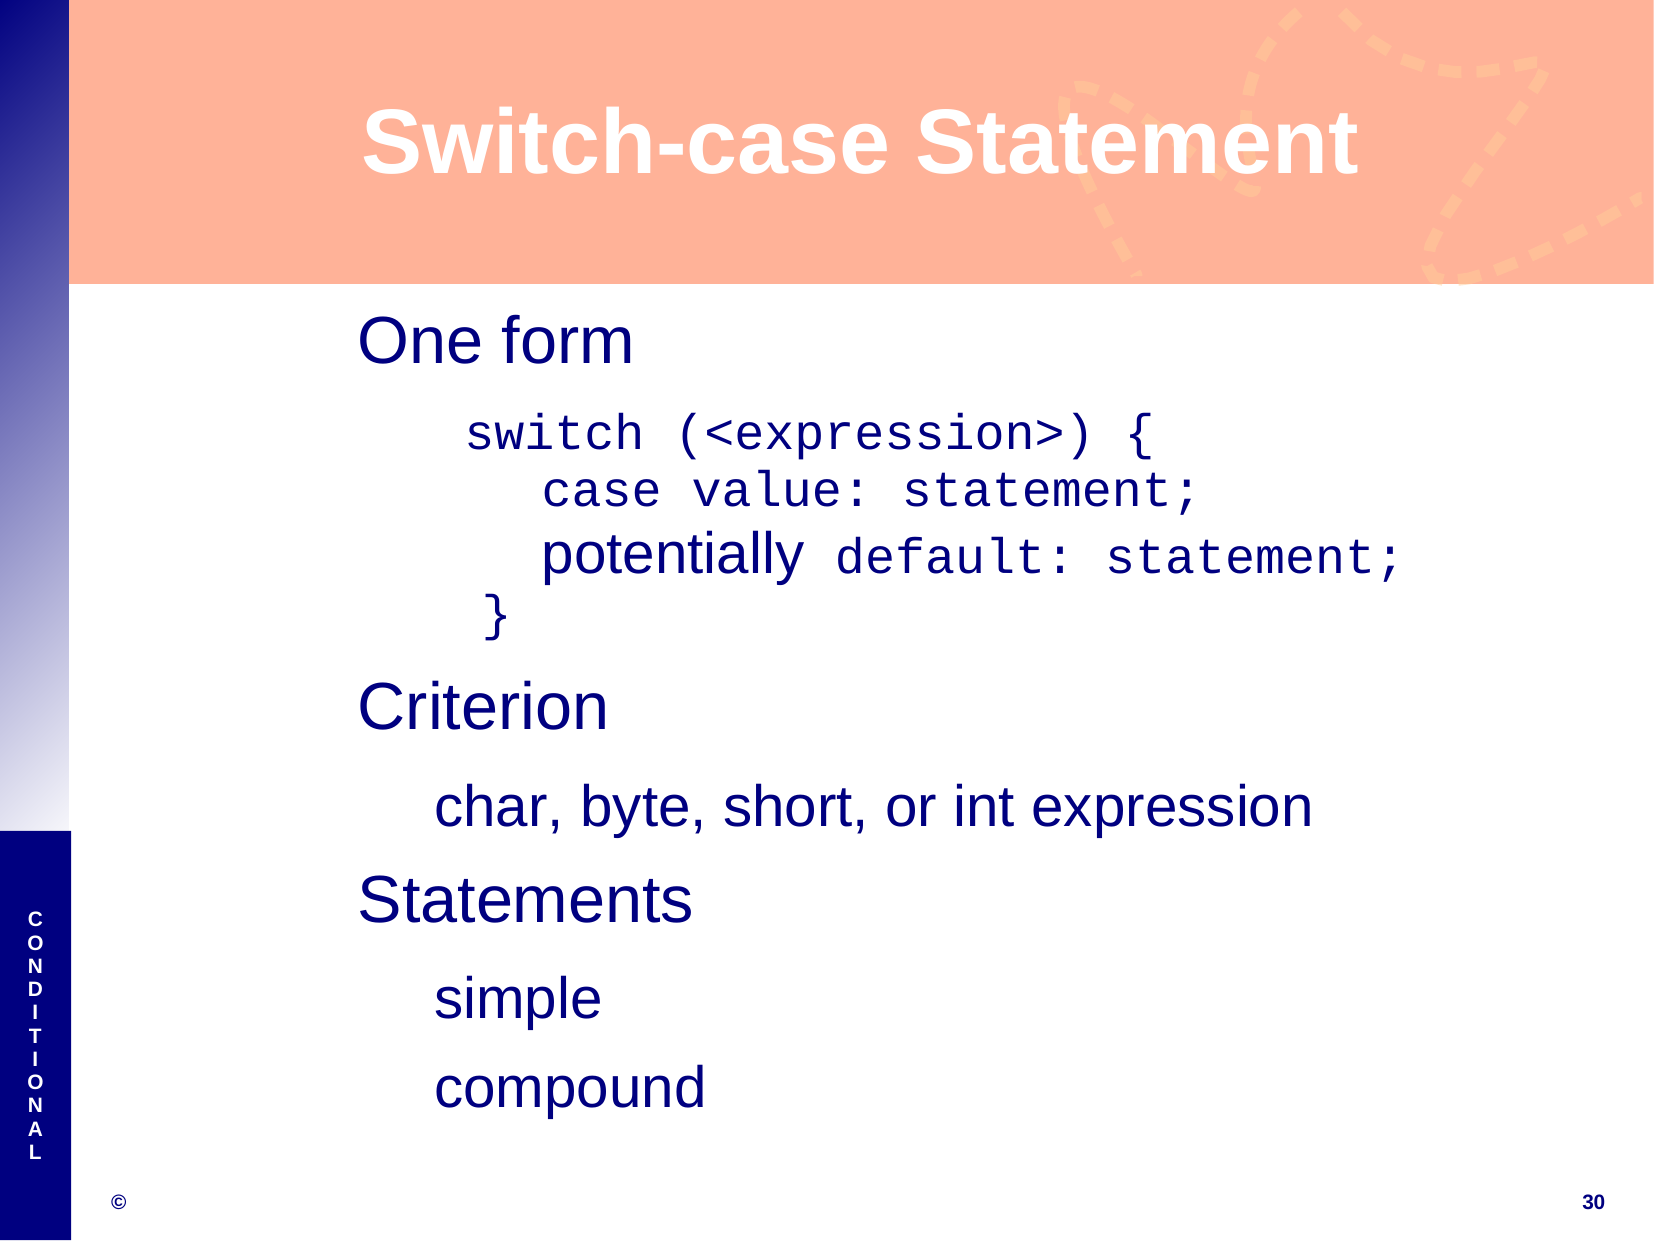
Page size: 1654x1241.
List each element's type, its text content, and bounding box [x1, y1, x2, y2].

list One form switch (<expression>) { case value: statement; potentially default: statement; } Criterion char, byte, short, or int expression Statements simple compound [339, 303, 1443, 1120]
text_box C O N D I T I O N A L [0, 830, 71, 1241]
title Switch-case Statement [104, 37, 1617, 246]
